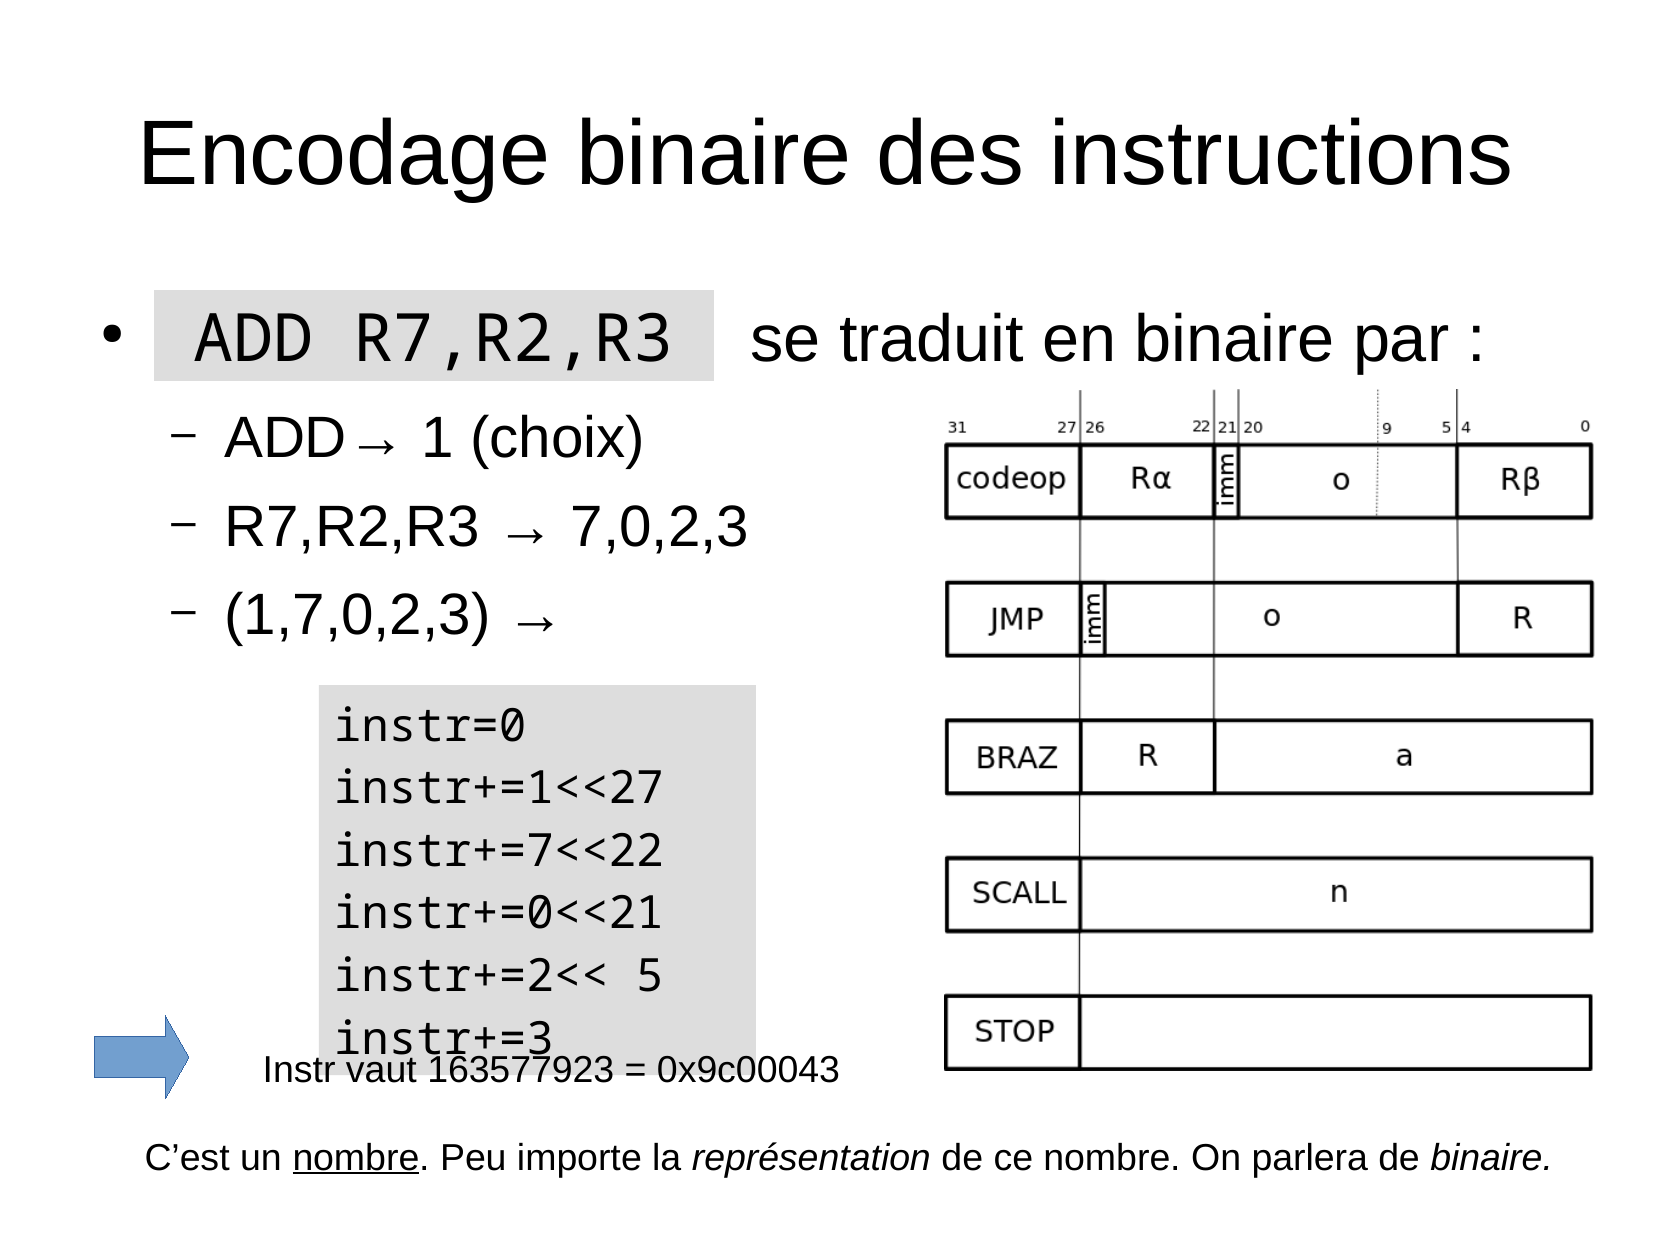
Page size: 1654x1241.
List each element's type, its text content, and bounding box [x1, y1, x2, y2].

text_box Instr vaut 163577923 = 0x9c00043 [248, 1041, 1052, 1086]
title Encodage binaire des instructions [82, 49, 1571, 257]
text_box [94, 1015, 189, 1086]
list ADD R7,R2,R3 se traduit en binaire par : ADD→ 1 (choix) R7,R2,R3 → 7,0,2,3 (1,7,0,2,3) → [82, 290, 1571, 1010]
text_box C’est un nombre. Peu importe la représentation de ce nombre. On parlera de binaire. [129, 1086, 1571, 1228]
text_box instr=0 instr+=1<<27 instr+=7<<22 instr+=0<<21 instr+=2<< 5 instr+=3 [318, 685, 756, 1028]
picture [944, 389, 1595, 1071]
